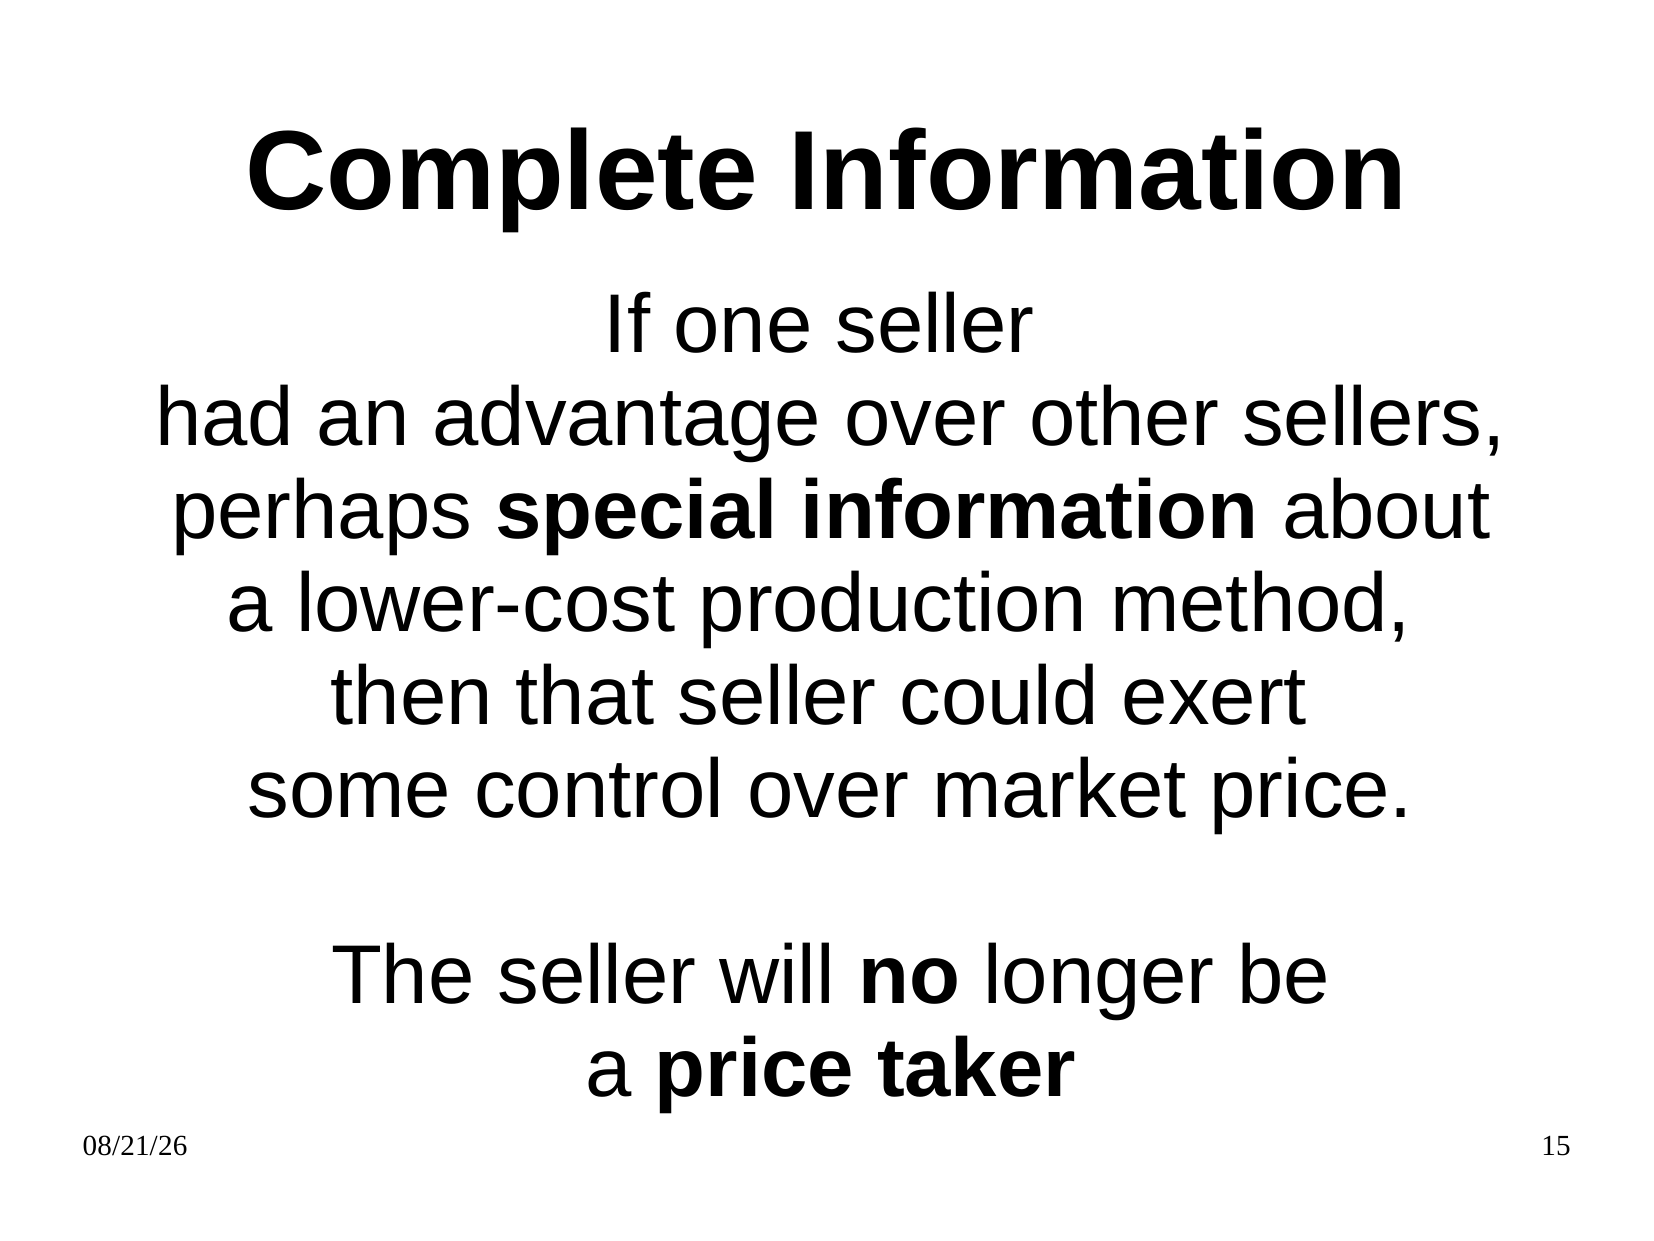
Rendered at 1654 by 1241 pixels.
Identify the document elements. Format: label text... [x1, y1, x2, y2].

subtitle If one seller had an advantage over other sellers, perhaps special information about a lower-cost production method, then that seller could exert some control over market price. The seller will no longer be a price taker [86, 277, 1575, 1115]
title Complete Information [82, 67, 1571, 275]
